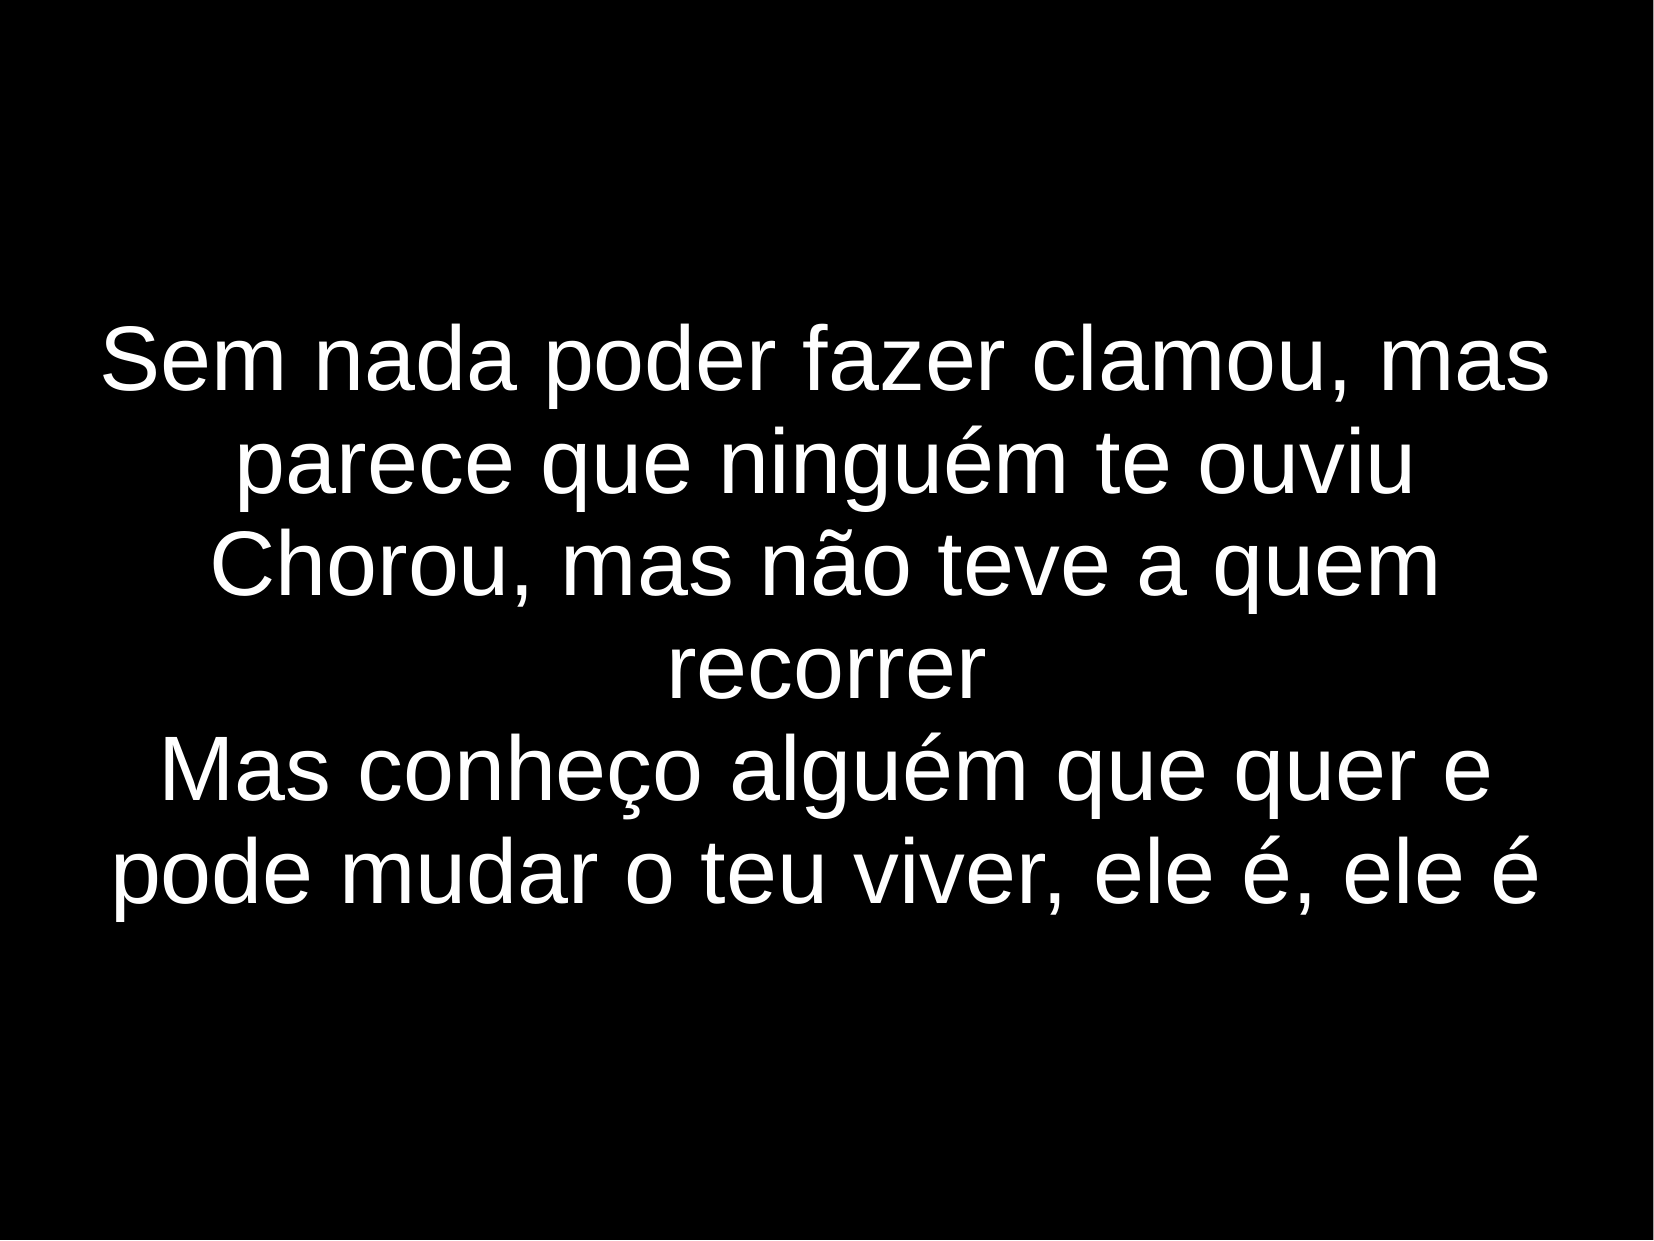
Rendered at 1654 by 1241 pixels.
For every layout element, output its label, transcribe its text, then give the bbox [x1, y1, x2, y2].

subtitle Sem nada poder fazer clamou, mas parece que ninguém te ouviu Chorou, mas não teve a quem recorrer Mas conheço alguém que quer e pode mudar o teu viver, ele é, ele é [82, 49, 1571, 1182]
